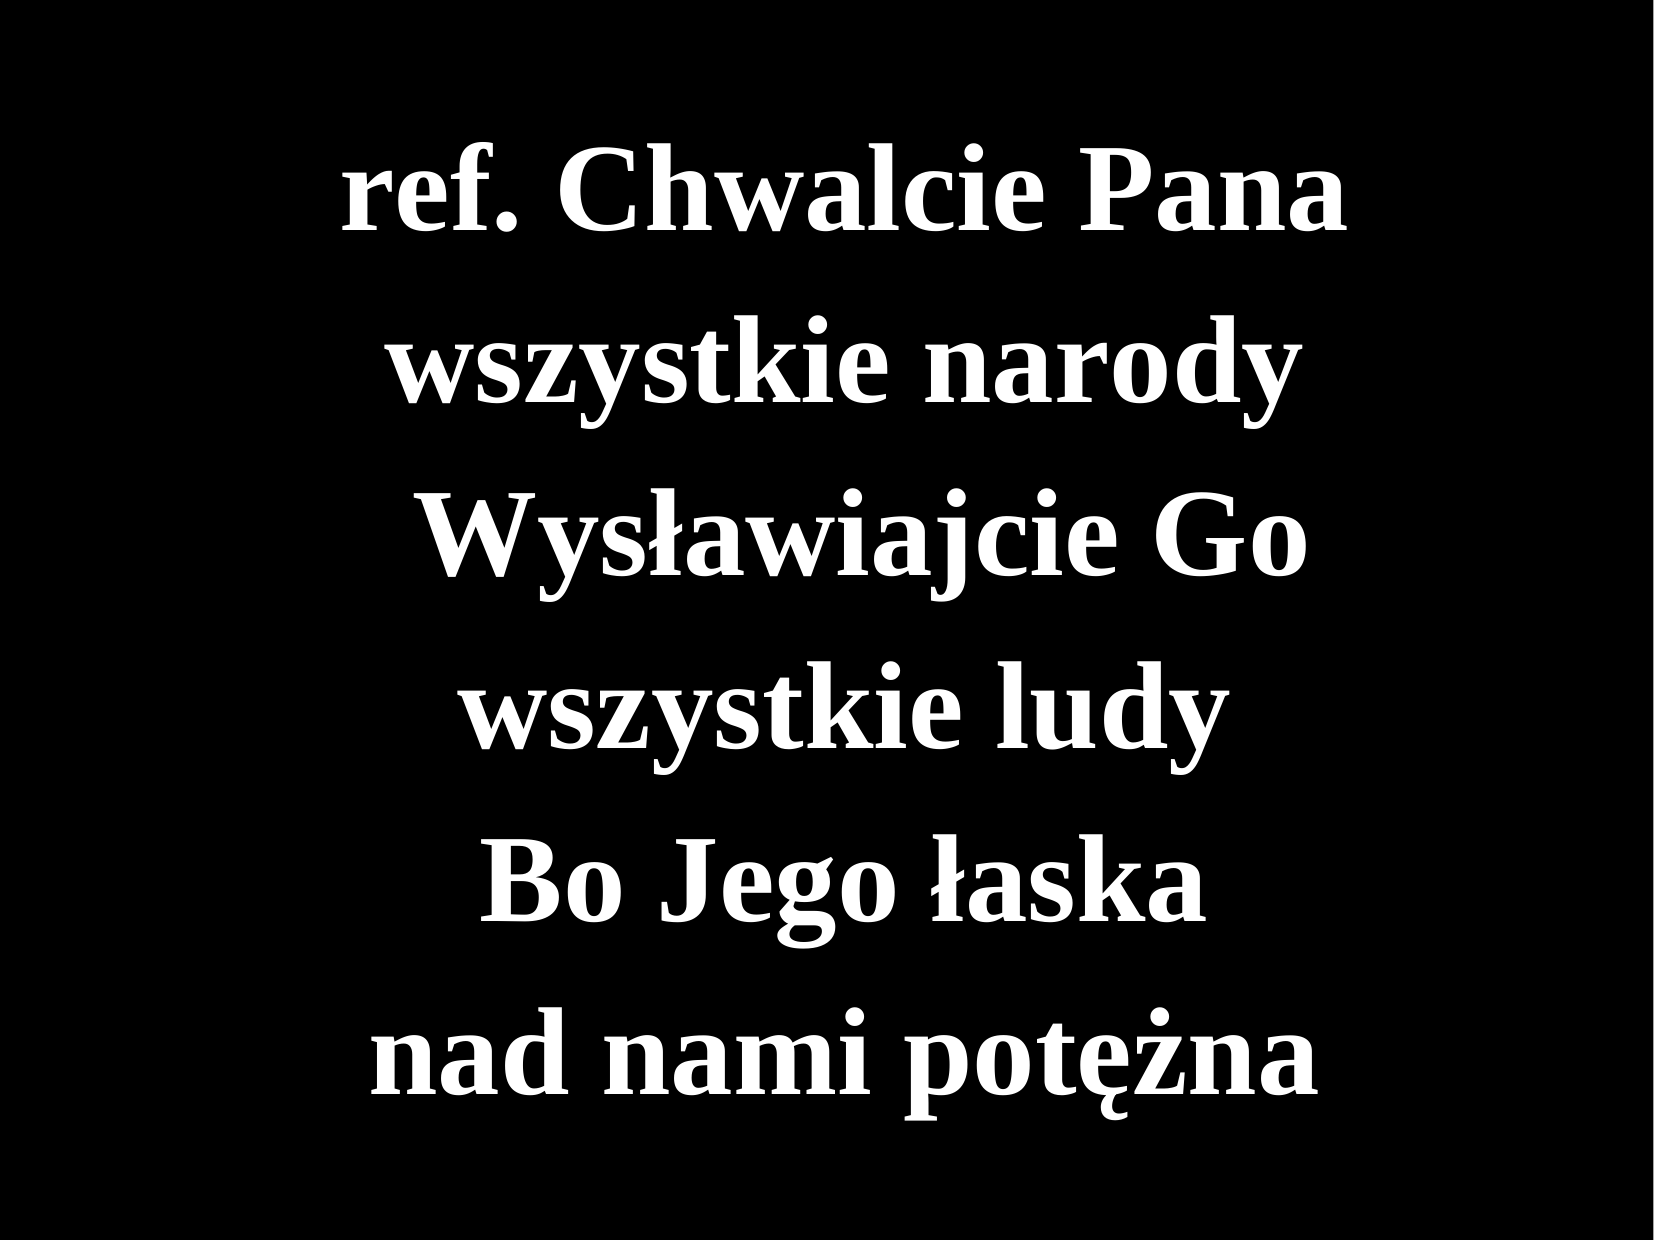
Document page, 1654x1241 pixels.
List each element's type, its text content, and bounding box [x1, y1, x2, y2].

subtitle ref. Chwalcie Pana ppp wszystkie narody ppp Wysławiajcie Go ppp wszystkie ludy ppp Bo Jego łaska ppp nad nami potężna [0, 0, 1654, 1241]
